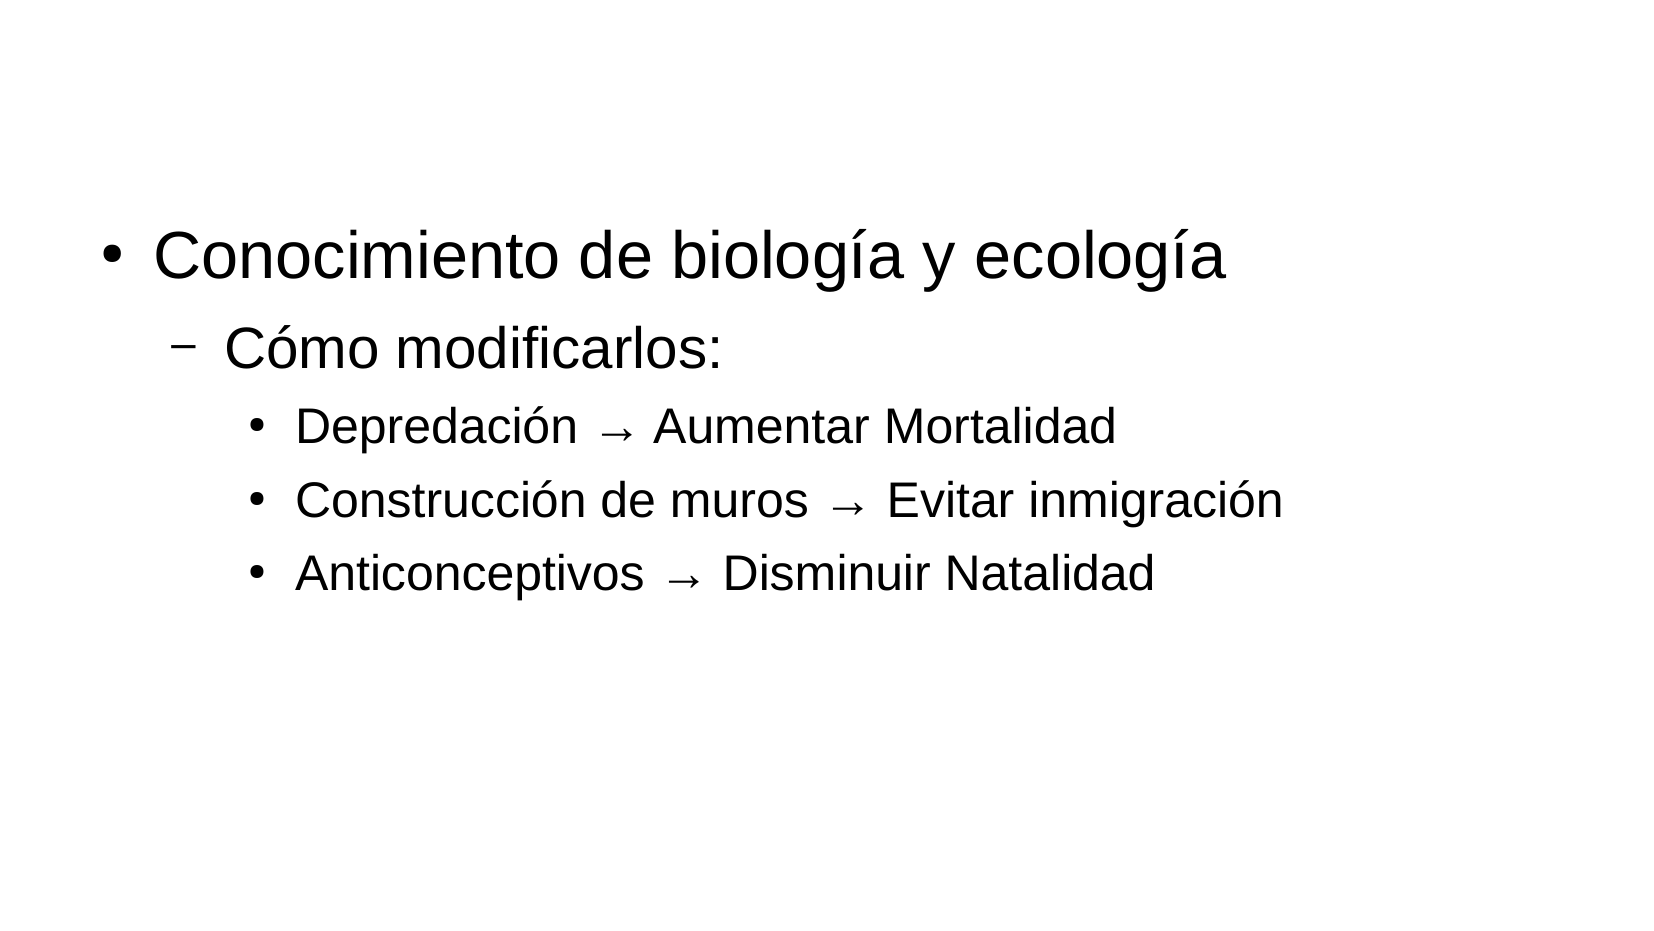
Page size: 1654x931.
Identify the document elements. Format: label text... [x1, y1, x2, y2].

list Conocimiento de biología y ecología Cómo modificarlos: Depredación → Aumentar Mortalidad Construcción de muros → Evitar inmigración Anticonceptivos → Disminuir Natalidad [82, 217, 1571, 758]
